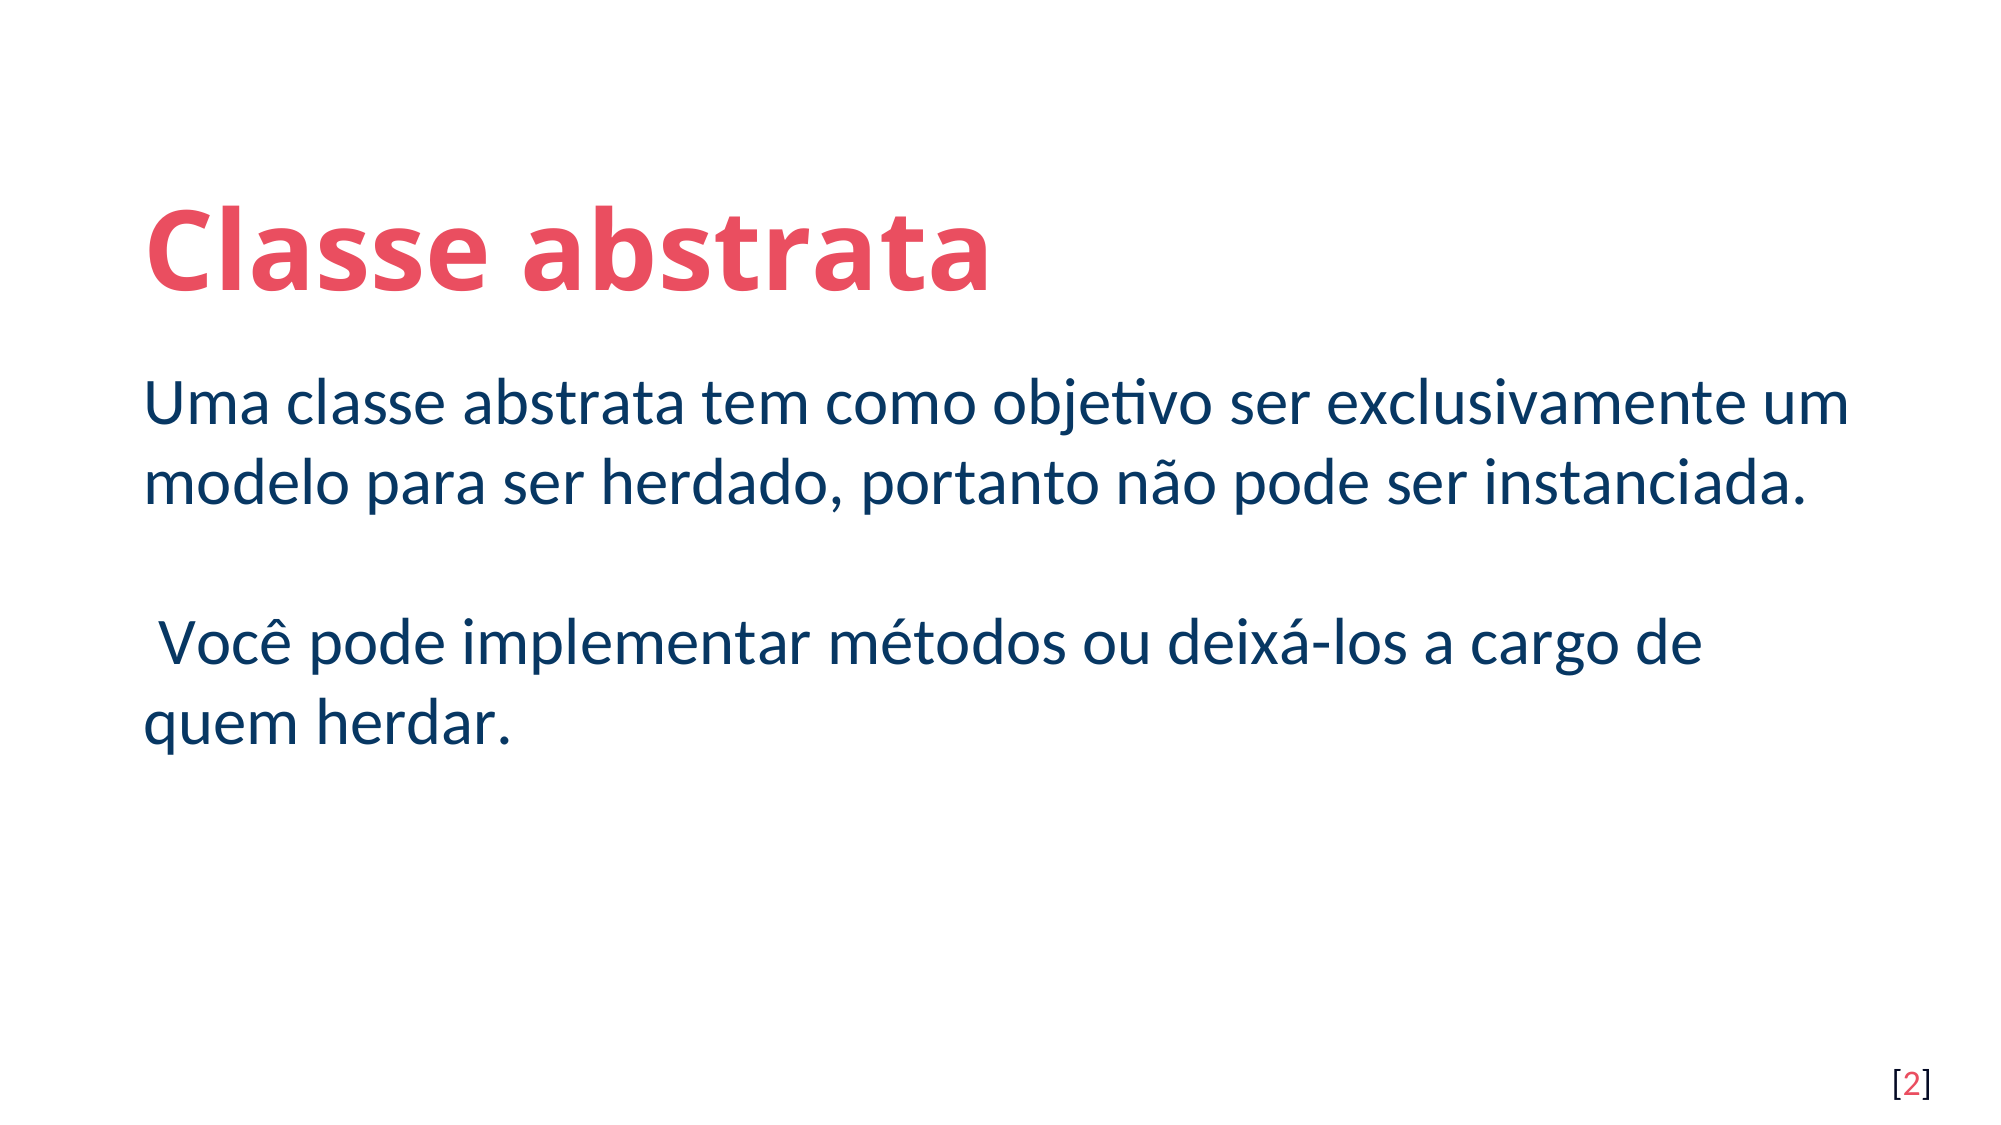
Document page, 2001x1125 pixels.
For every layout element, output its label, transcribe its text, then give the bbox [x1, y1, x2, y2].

text_box Uma classe abstrata tem como objetivo ser exclusivamente um modelo para ser herdado, portanto não pode ser instanciada. Você pode implementar métodos ou deixá-los a cargo de quem herdar. [123, 323, 1878, 792]
slide_number [2] [1871, 1038, 1992, 1125]
text_box Classe abstrata [123, 139, 1878, 323]
